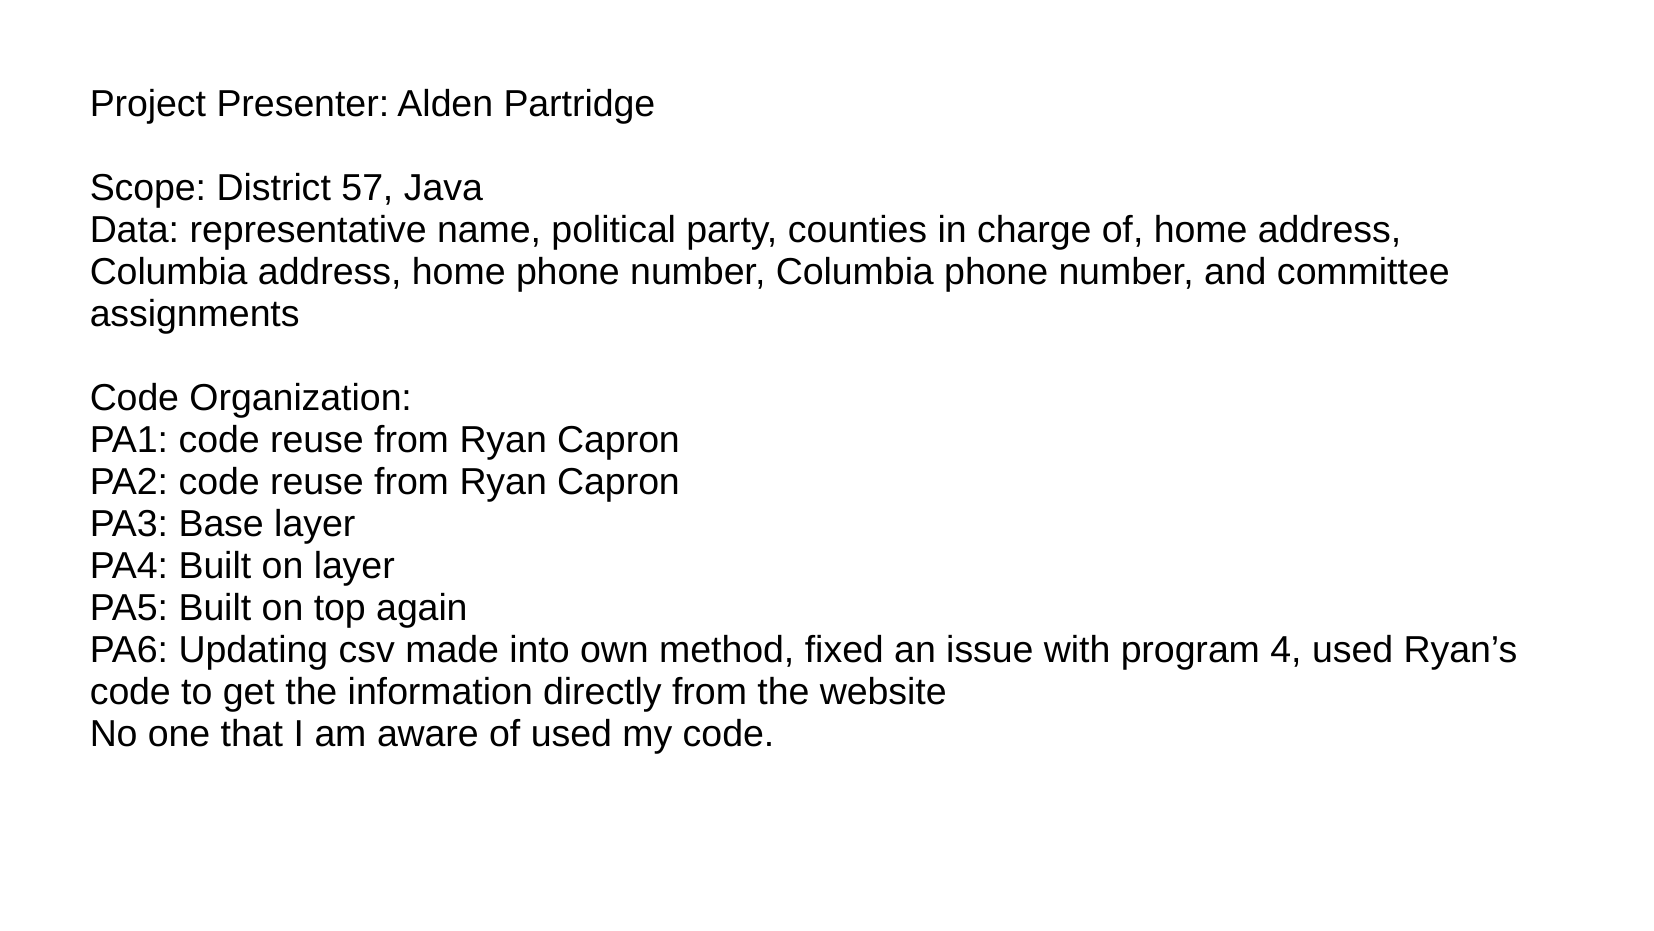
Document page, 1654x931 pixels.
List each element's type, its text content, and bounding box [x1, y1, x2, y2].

text_box Project Presenter: Alden Partridge Scope: District 57, Java Data: representative name, political party, counties in charge of, home address, Columbia address, home phone number, Columbia phone number, and committee assignments Code Organization: PA1: code reuse from Ryan Capron PA2: code reuse from Ryan Capron PA3: Base layer PA4: Built on layer PA5: Built on top again PA6: Updating csv made into own method, fixed an issue with program 4, used Ryan’s code to get the information directly from the website No one that I am aware of used my code. [75, 75, 1576, 826]
